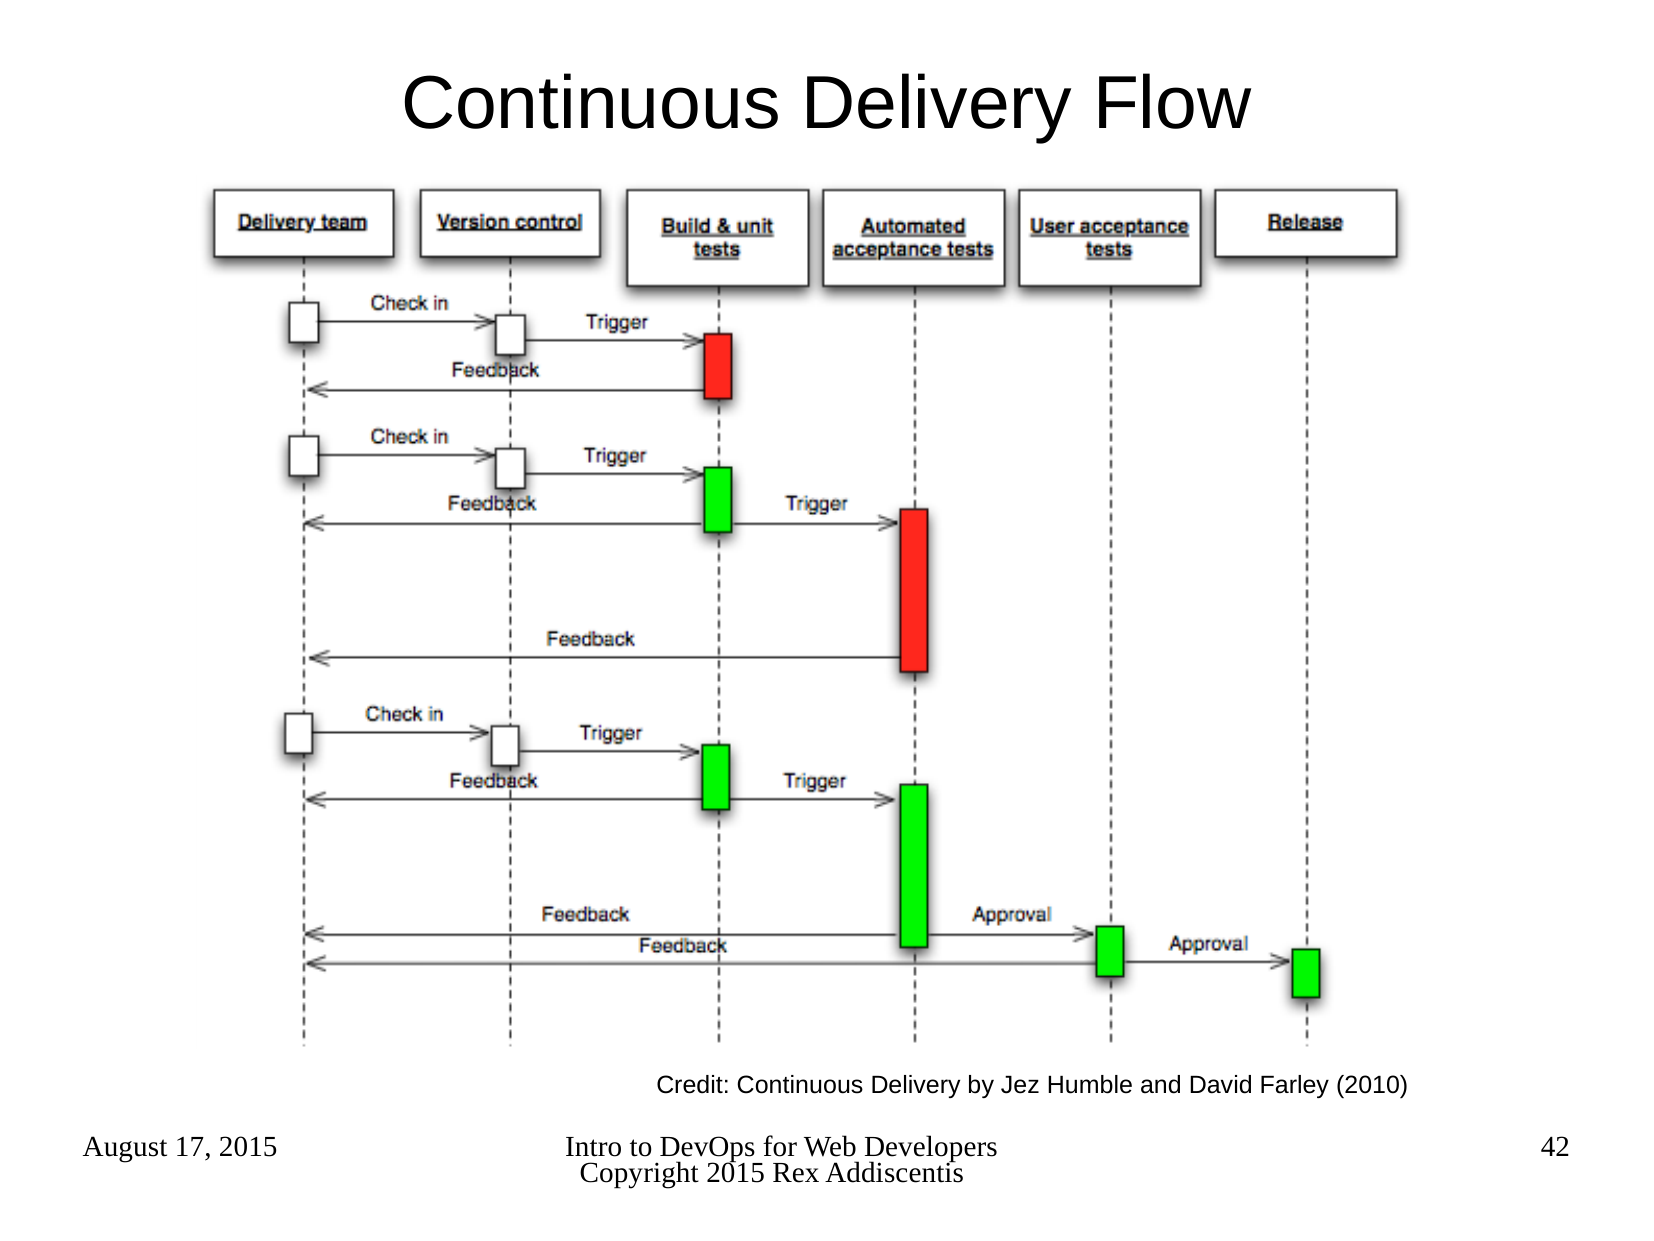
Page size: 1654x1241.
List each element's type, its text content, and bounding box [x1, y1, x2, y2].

title Credit: Continuous Delivery by Jez Humble and David Farley (2010) [195, 1065, 1411, 1105]
title Continuous Delivery Flow [82, 60, 1571, 145]
picture [195, 175, 1415, 1049]
